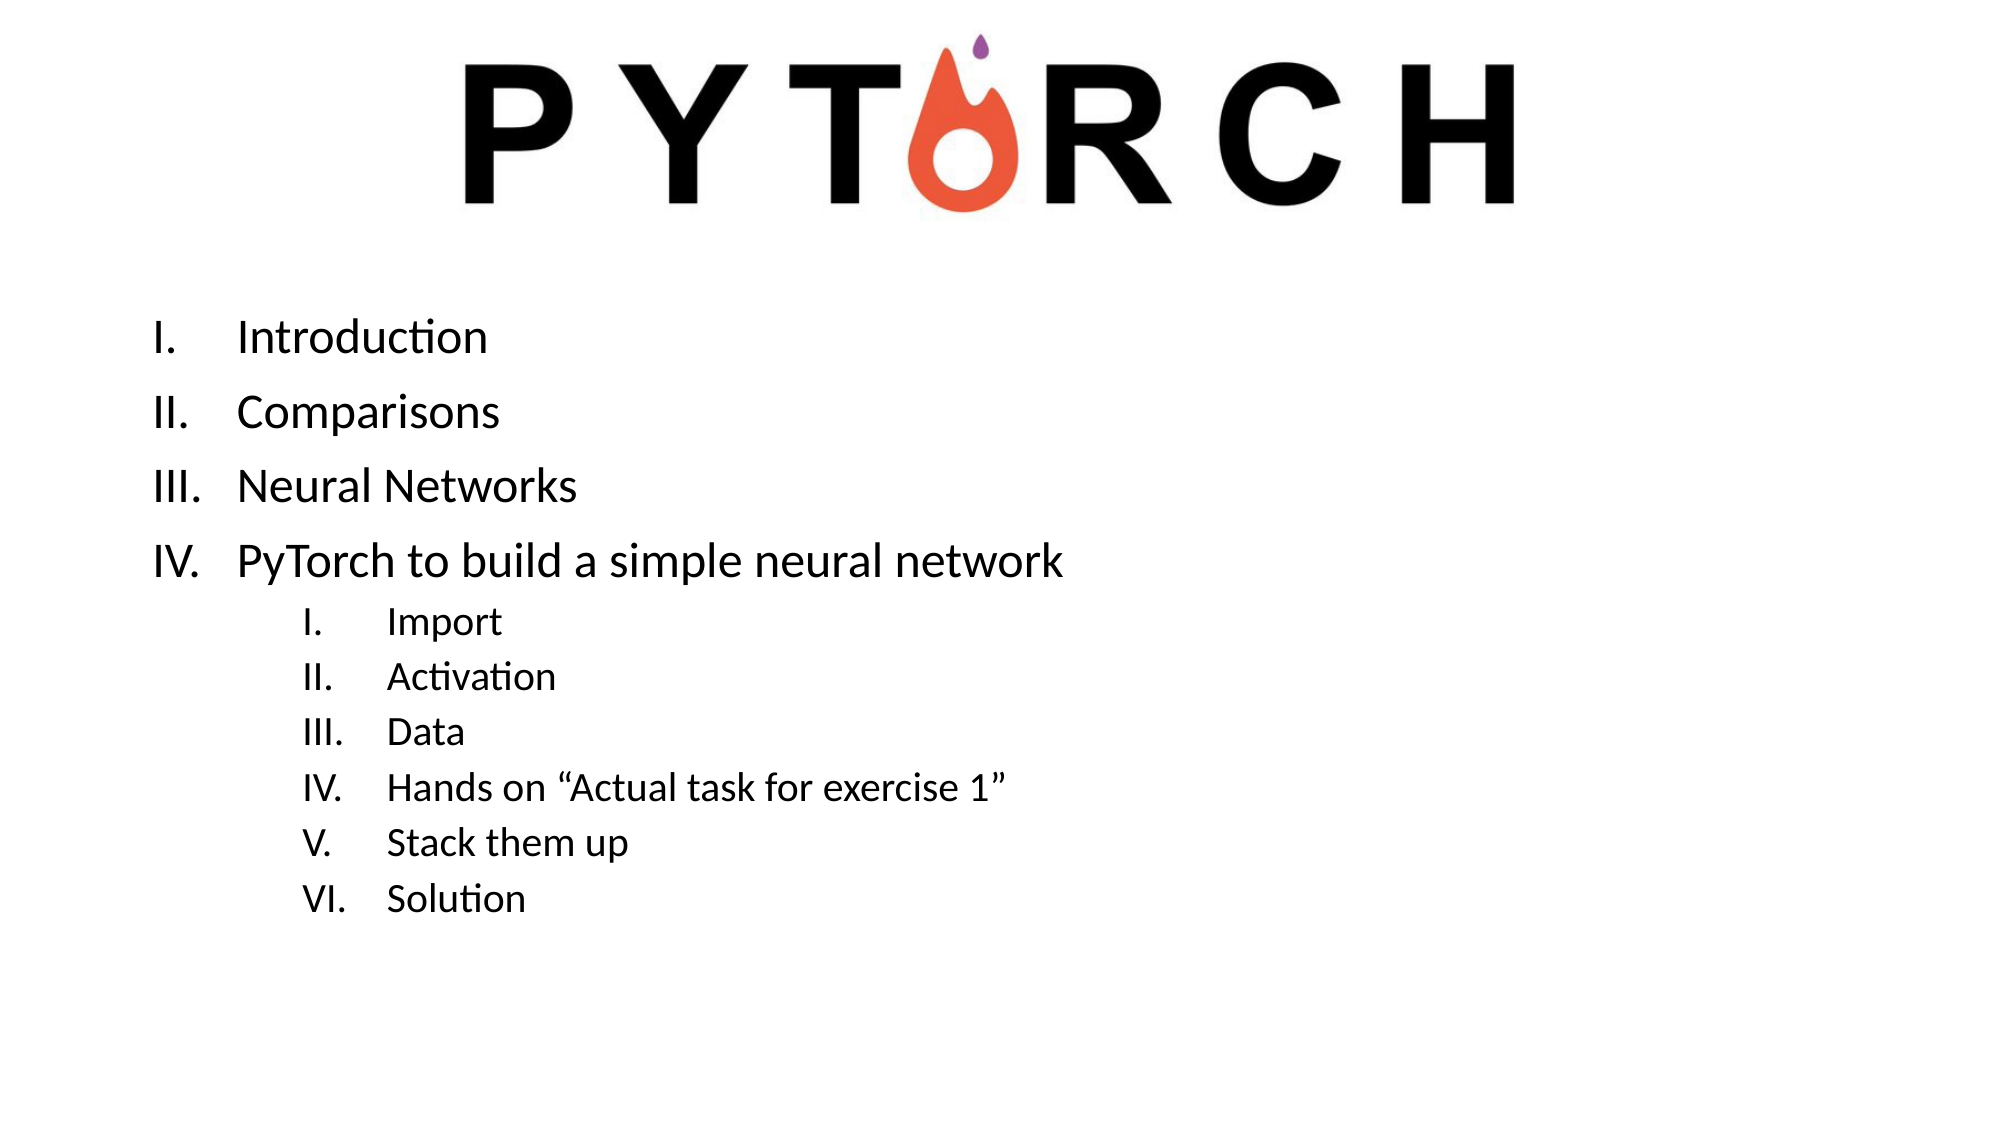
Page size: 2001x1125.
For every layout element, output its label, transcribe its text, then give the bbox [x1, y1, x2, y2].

picture [334, 29, 1666, 238]
text_box Introduction Comparisons Neural Networks PyTorch to build a simple neural network Import Activation Data Hands on “Actual task for exercise 1” Stack them up Solution [137, 302, 1863, 1046]
